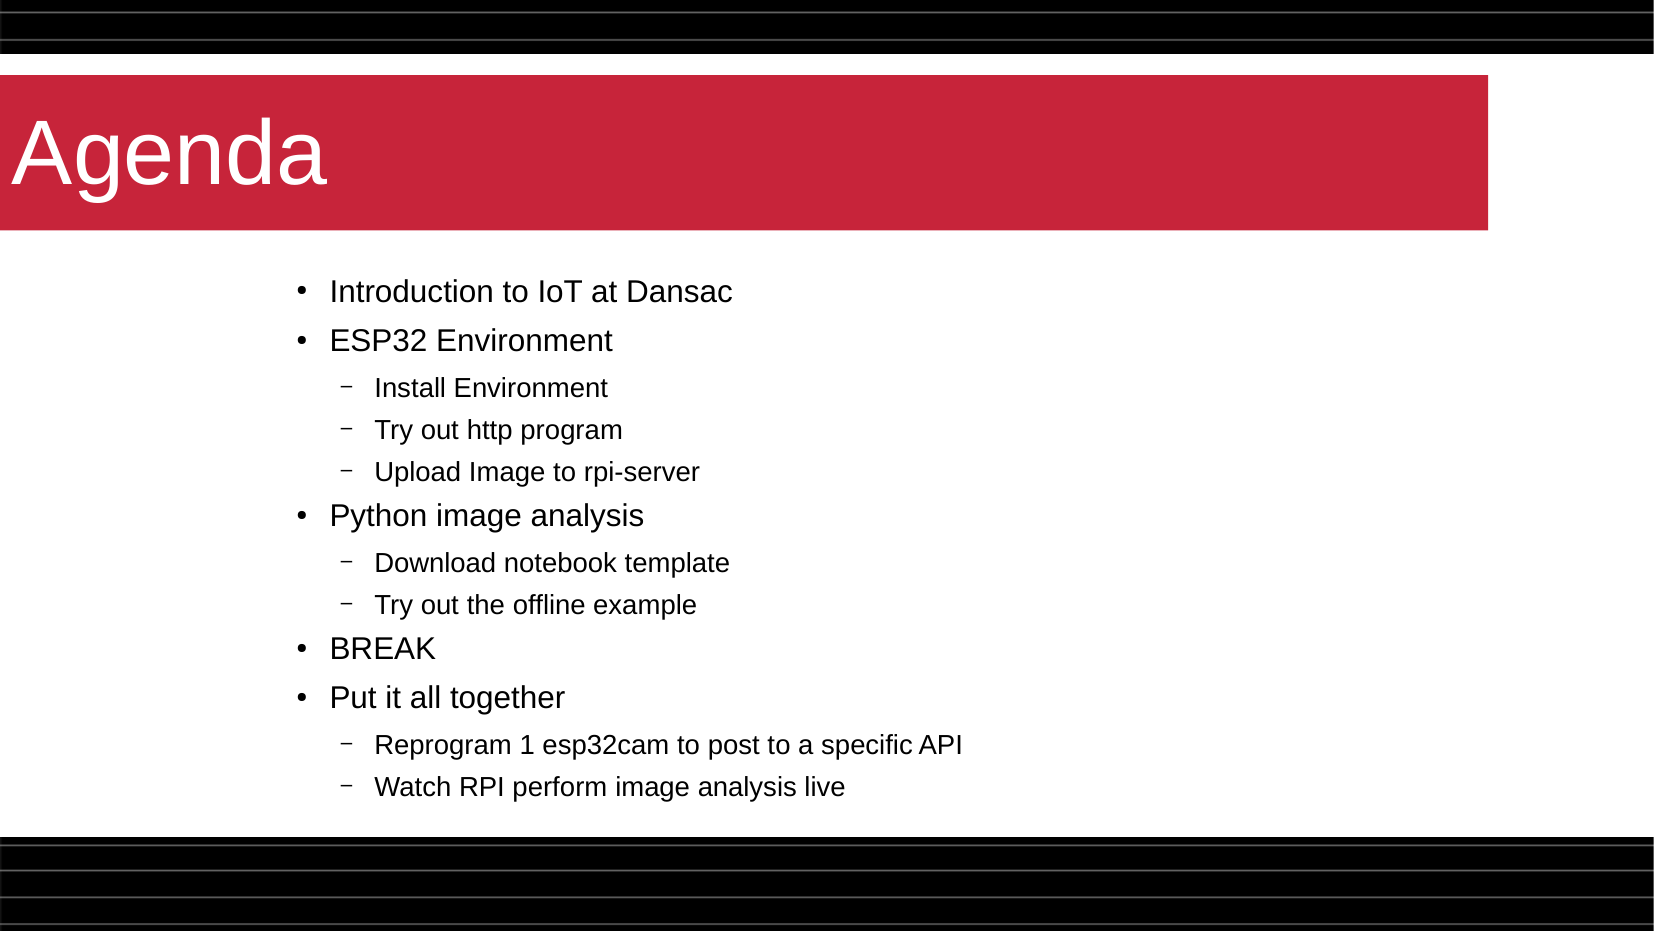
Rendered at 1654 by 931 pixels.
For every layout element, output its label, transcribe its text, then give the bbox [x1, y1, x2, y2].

picture [0, 0, 1654, 54]
picture [0, 837, 1654, 931]
title Agenda [0, 75, 1489, 231]
list Introduction to IoT at Dansac ESP32 Environment Install Environment Try out http program Upload Image to rpi-server Python image analysis Download notebook template Try out the offline example BREAK Put it all together Reprogram 1 esp32cam to post to a specific API Watch RPI perform image analysis live [285, 231, 1246, 811]
